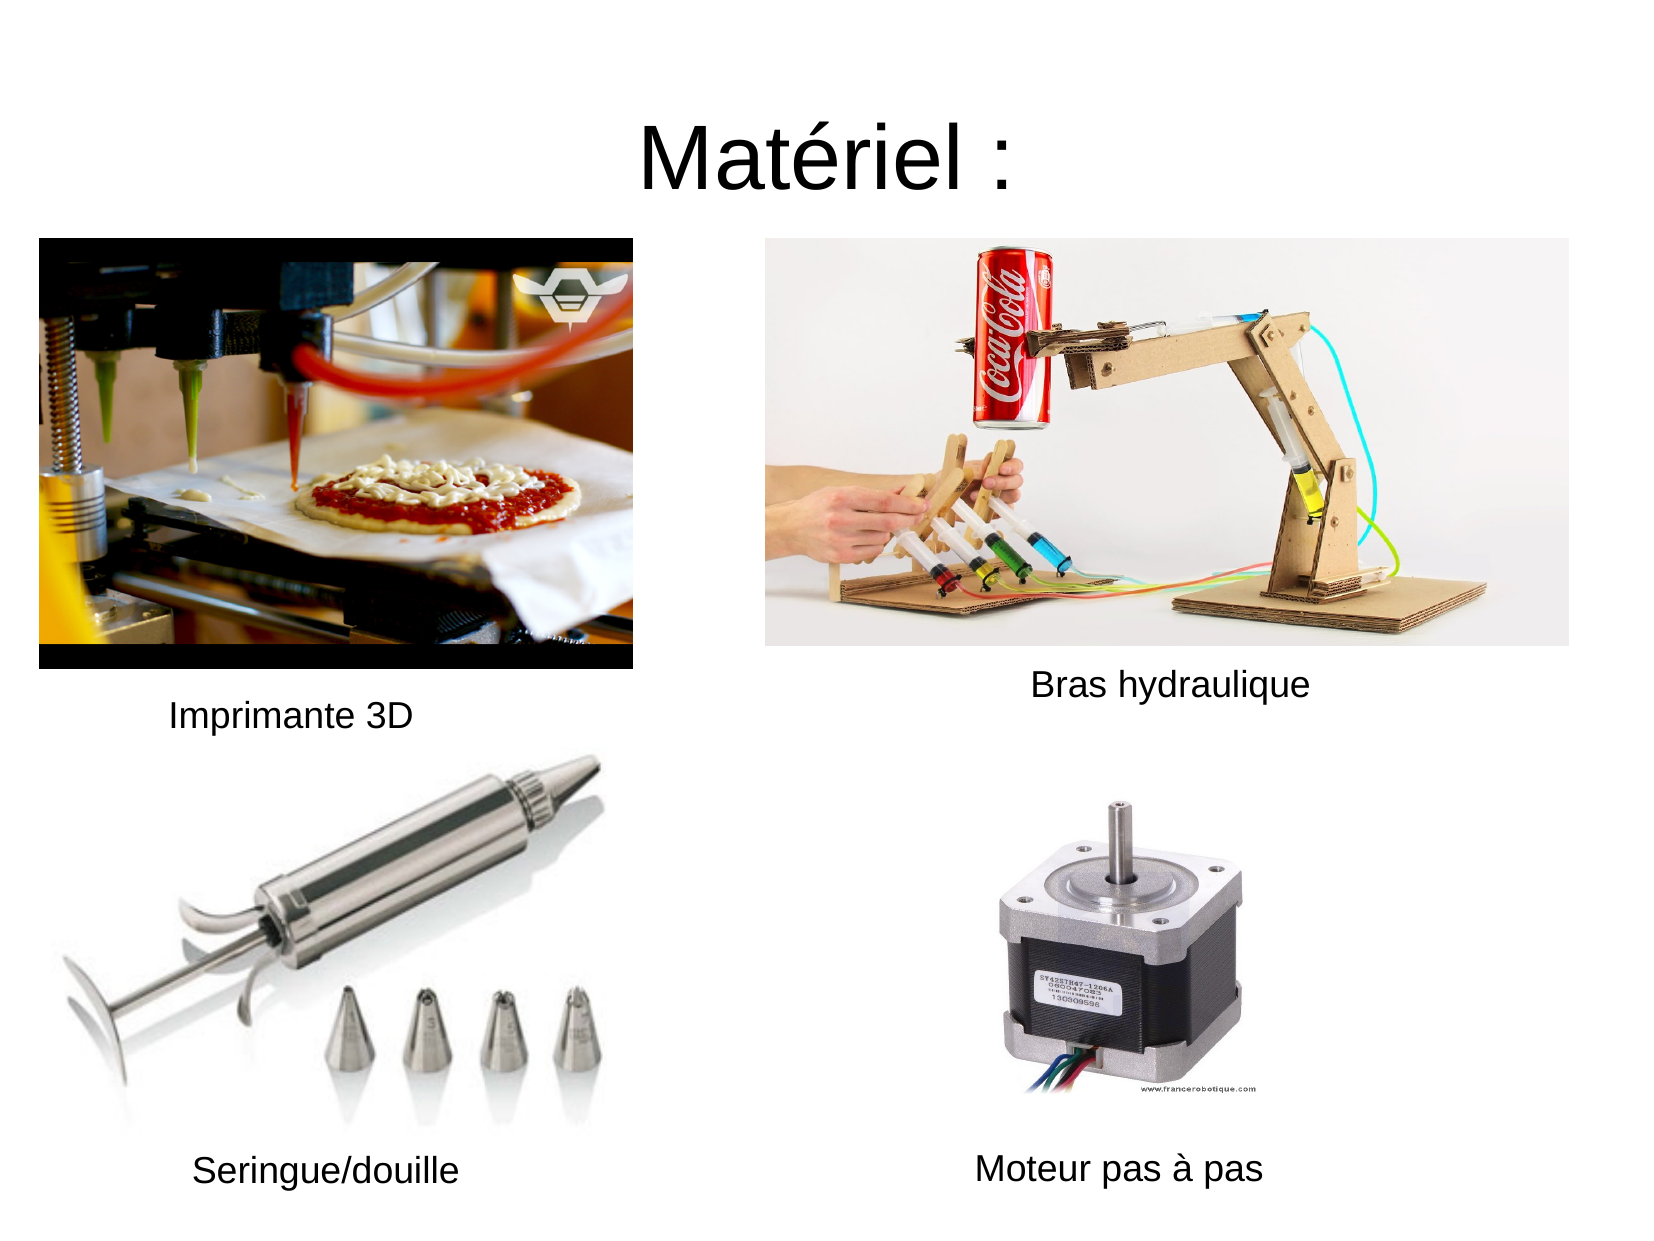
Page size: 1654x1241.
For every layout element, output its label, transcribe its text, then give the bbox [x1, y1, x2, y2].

title Matériel : [82, 49, 1571, 257]
picture [765, 238, 1569, 646]
picture [872, 744, 1376, 1143]
text_box Seringue/douille [177, 1142, 532, 1200]
text_box Imprimante 3D [153, 687, 532, 745]
picture [39, 238, 633, 669]
picture [50, 747, 630, 1138]
text_box Bras hydraulique [1015, 656, 1406, 714]
text_box Moteur pas à pas [959, 1139, 1374, 1197]
